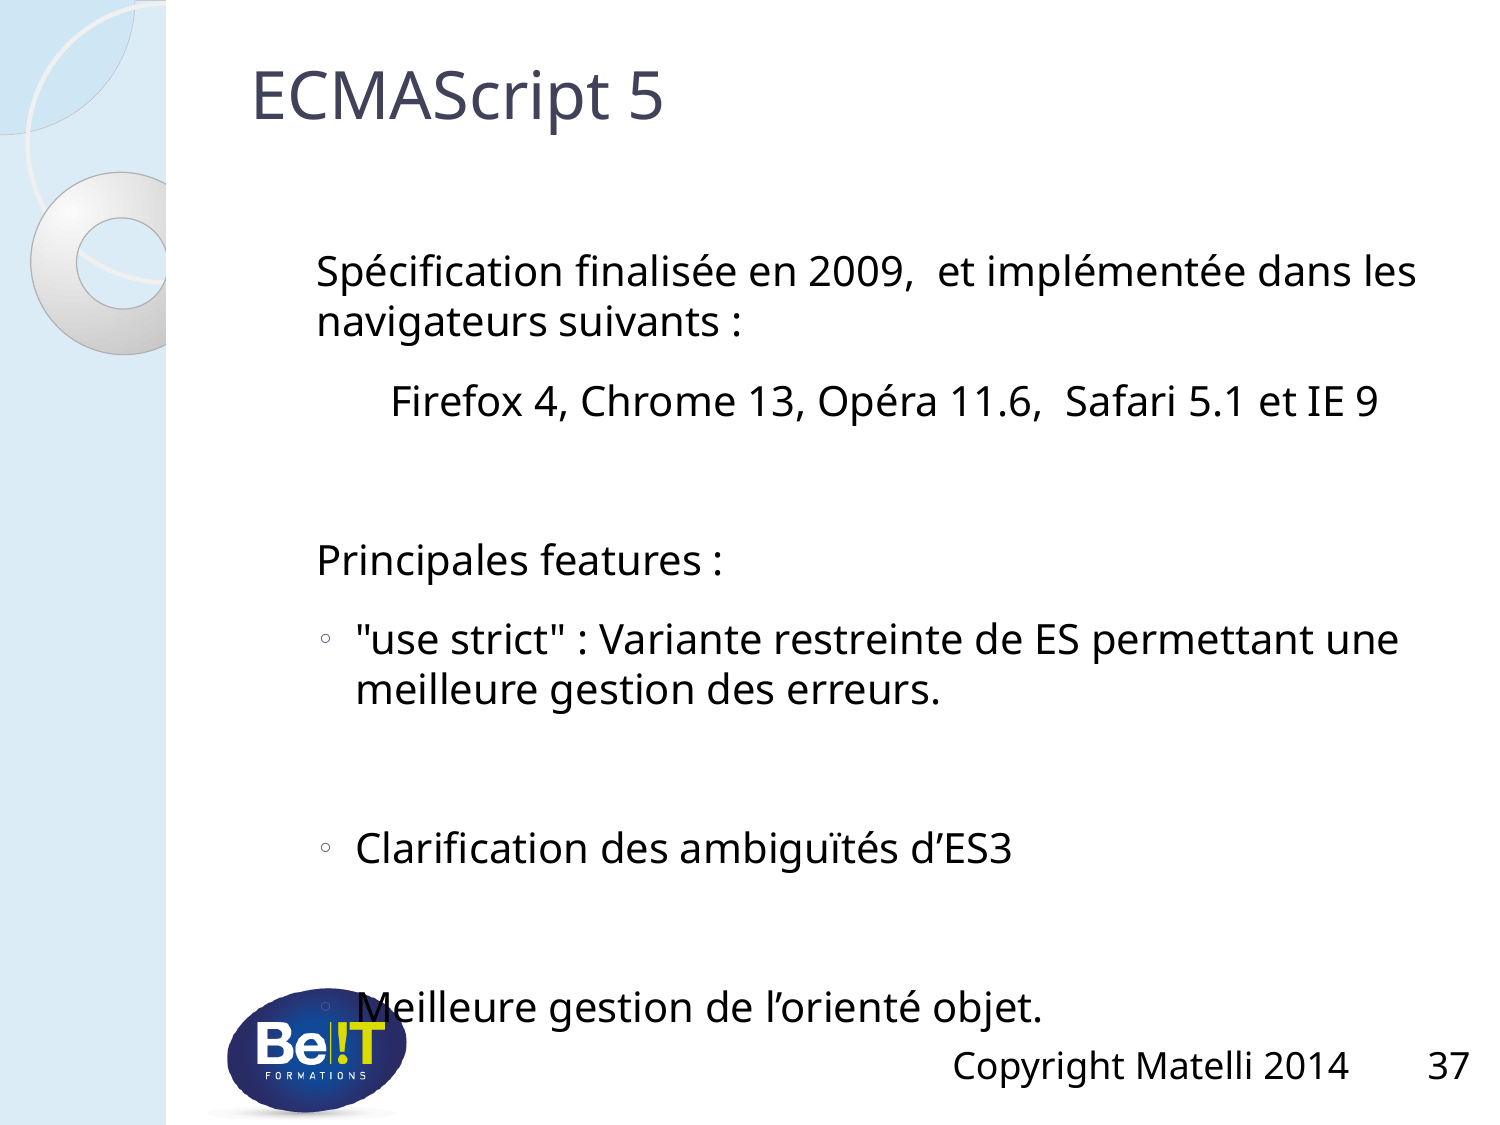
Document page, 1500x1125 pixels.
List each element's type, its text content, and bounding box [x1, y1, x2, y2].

list Spécification finalisée en 2009, et implémentée dans les navigateurs suivants : Firefox 4, Chrome 13, Opéra 11.6, Safari 5.1 et IE 9 Principales features : "use strict" : Variante restreinte de ES permettant une meilleure gestion des erreurs. Clarification des ambiguïtés d’ES3 Meilleure gestion de l’orienté objet. Quelques helpers (Base64, JSON…) [235, 237, 1466, 1025]
slide_number <numéro> [1413, 1034, 1488, 1113]
picture [171, 977, 442, 1125]
footer Copyright Matelli 2014 [937, 1034, 1413, 1113]
title ECMAScript 5 [235, 45, 1466, 233]
